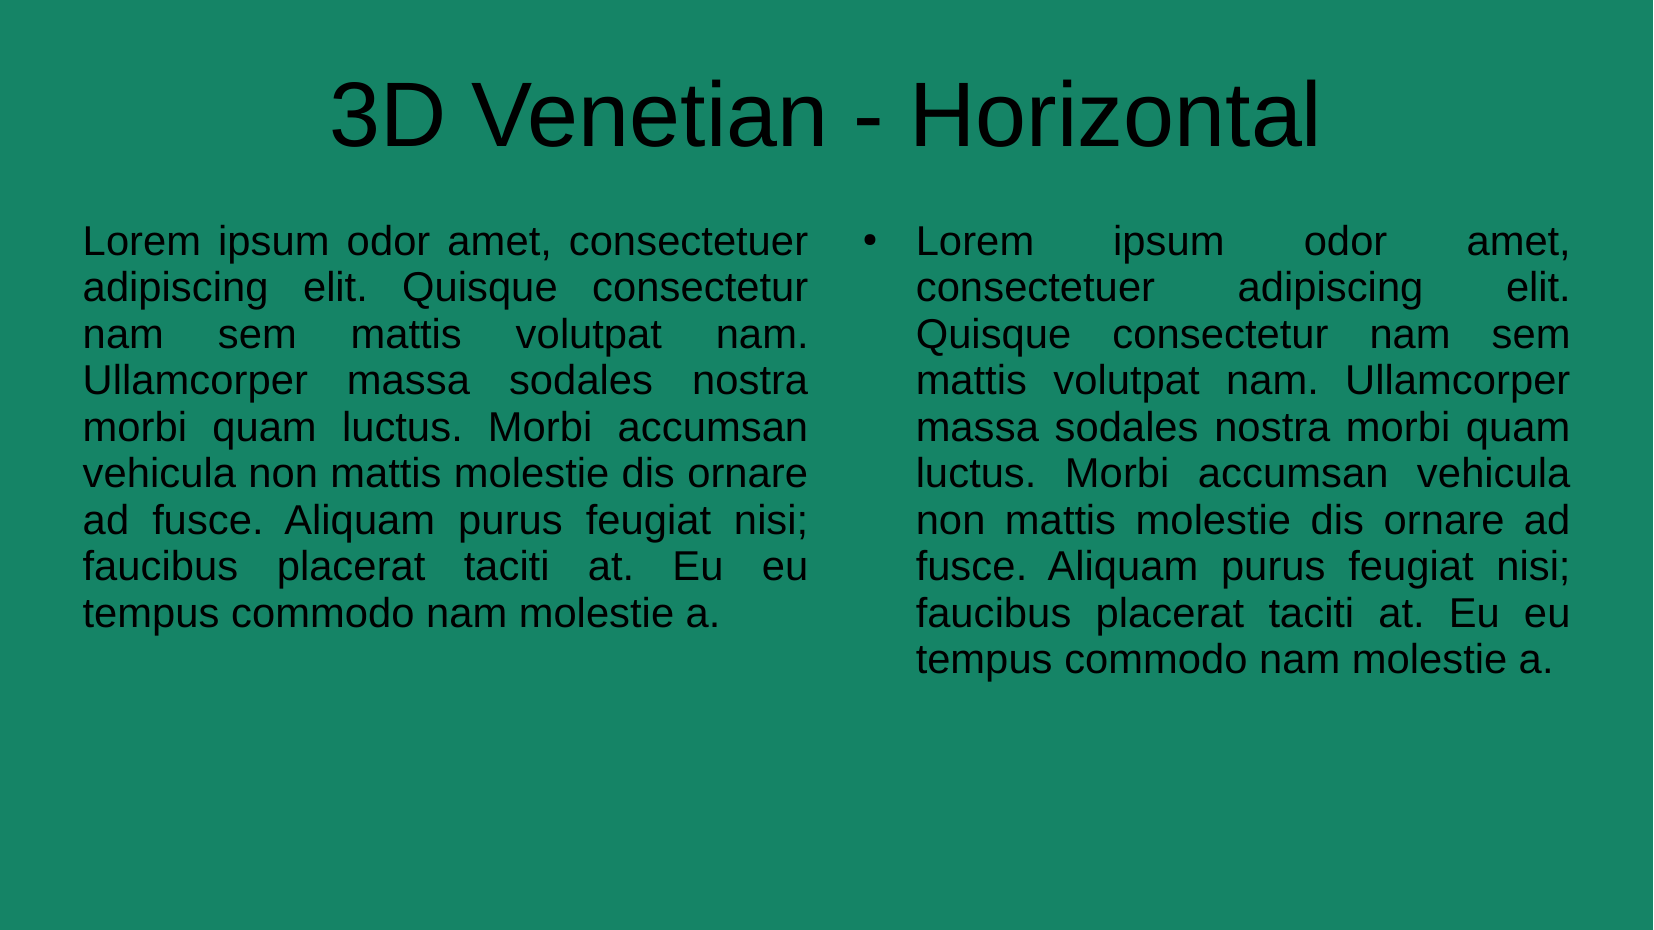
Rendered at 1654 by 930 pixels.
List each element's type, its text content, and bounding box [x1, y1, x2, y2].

list Lorem ipsum odor amet, consectetuer adipiscing elit. Quisque consectetur nam sem mattis volutpat nam. Ullamcorper massa sodales nostra morbi quam luctus. Morbi accumsan vehicula non mattis molestie dis ornare ad fusce. Aliquam purus feugiat nisi; faucibus placerat taciti at. Eu eu tempus commodo nam molestie a. [82, 217, 809, 757]
list Lorem ipsum odor amet, consectetuer adipiscing elit. Quisque consectetur nam sem mattis volutpat nam. Ullamcorper massa sodales nostra morbi quam luctus. Morbi accumsan vehicula non mattis molestie dis ornare ad fusce. Aliquam purus feugiat nisi; faucibus placerat taciti at. Eu eu tempus commodo nam molestie a. [844, 217, 1571, 757]
title 3D Venetian - Horizontal [82, 37, 1571, 193]
